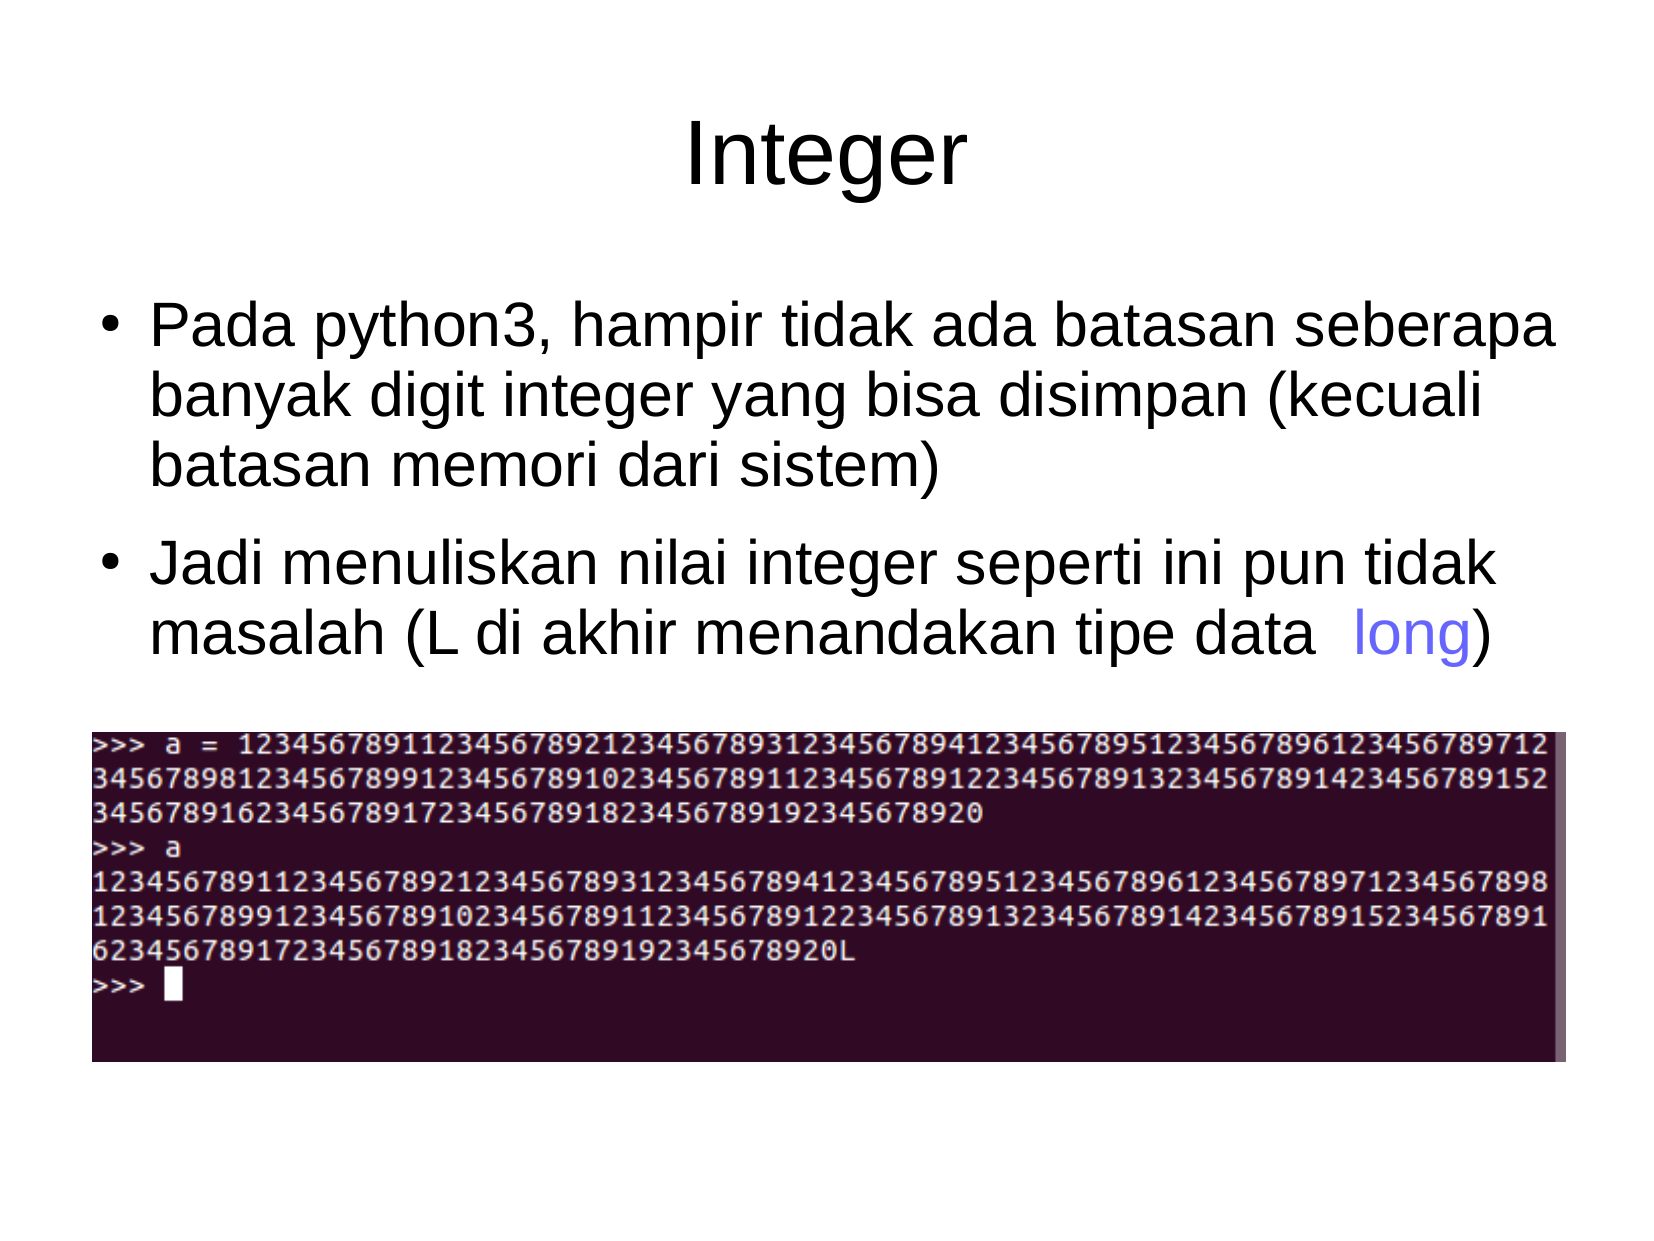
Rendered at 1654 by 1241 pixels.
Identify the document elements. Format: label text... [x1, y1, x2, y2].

list Pada python3, hampir tidak ada batasan seberapa banyak digit integer yang bisa disimpan (kecuali batasan memori dari sistem) Jadi menuliskan nilai integer seperti ini pun tidak masalah (L di akhir menandakan tipe data long) [82, 290, 1571, 721]
picture [92, 732, 1566, 1062]
title Integer [82, 49, 1571, 257]
